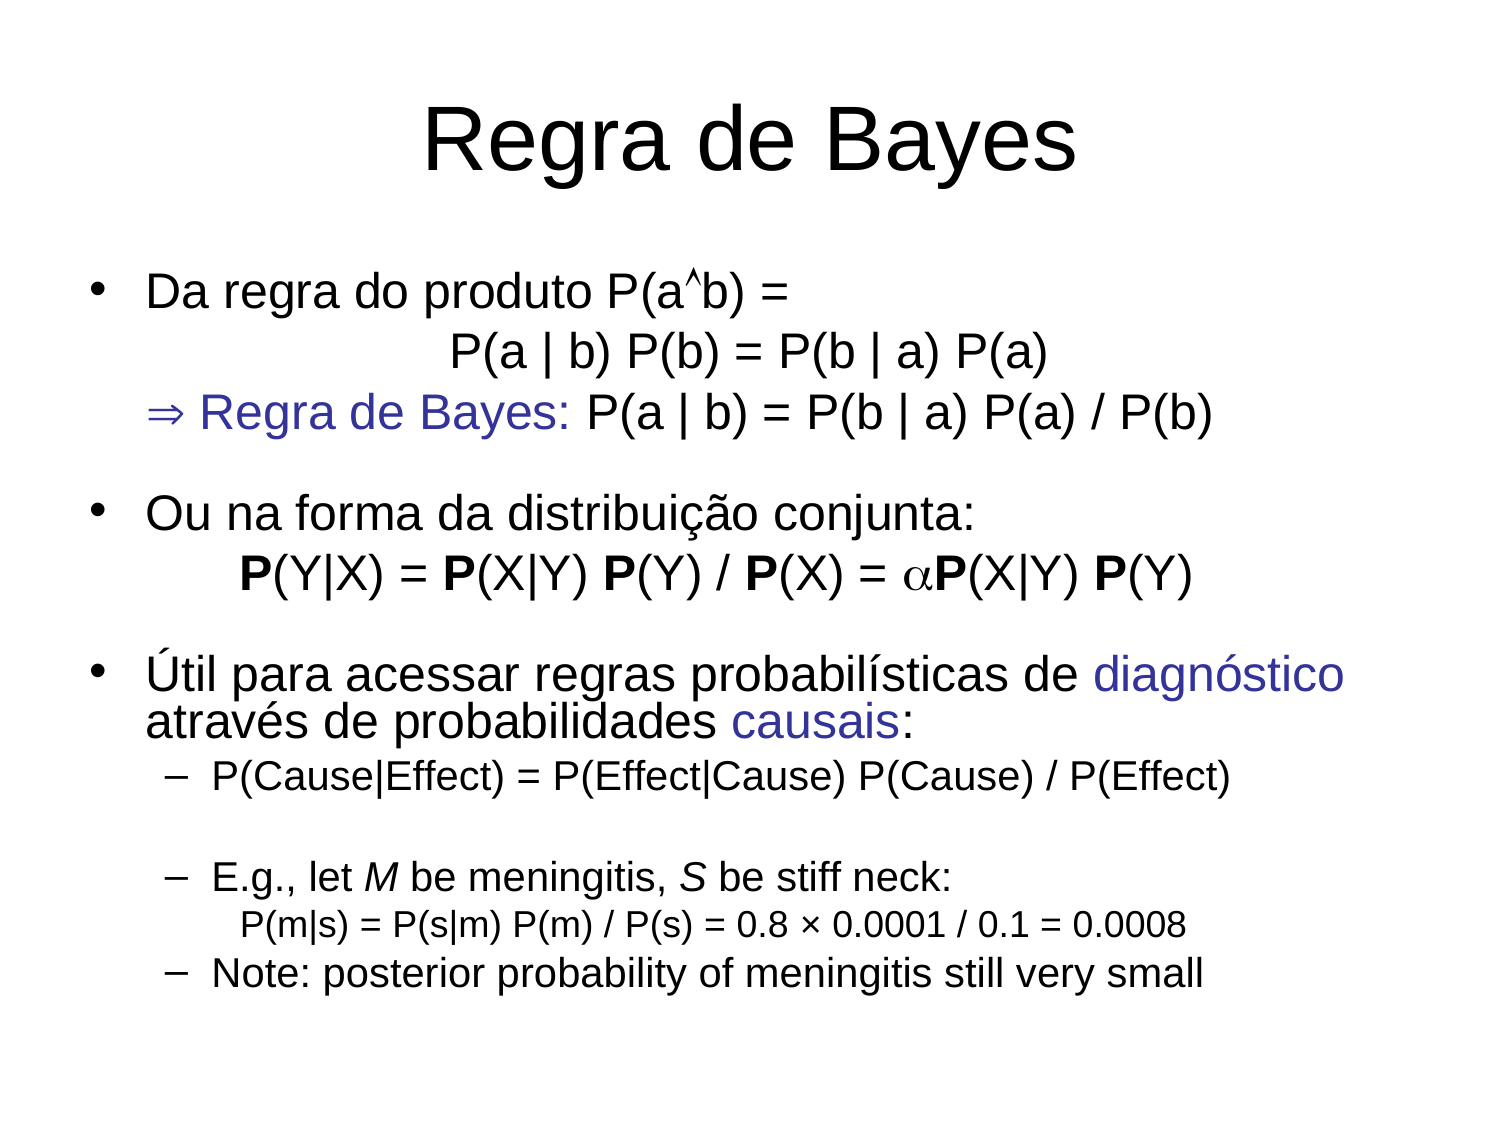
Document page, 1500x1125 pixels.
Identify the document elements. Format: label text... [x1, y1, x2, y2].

title Regra de Bayes [75, 45, 1426, 233]
list Da regra do produto P(ab) = P(a | b) P(b) = P(b | a) P(a)  Regra de Bayes: P(a | b) = P(b | a) P(a) / P(b) Ou na forma da distribuição conjunta: P(Y|X) = P(X|Y) P(Y) / P(X) = P(X|Y) P(Y) Útil para acessar regras probabilísticas de diagnóstico através de probabilidades causais: P(Cause|Effect) = P(Effect|Cause) P(Cause) / P(Effect) E.g., let M be meningitis, S be stiff neck: P(m|s) = P(s|m) P(m) / P(s) = 0.8 × 0.0001 / 0.1 = 0.0008 Note: posterior probability of meningitis still very small [75, 262, 1426, 1077]
